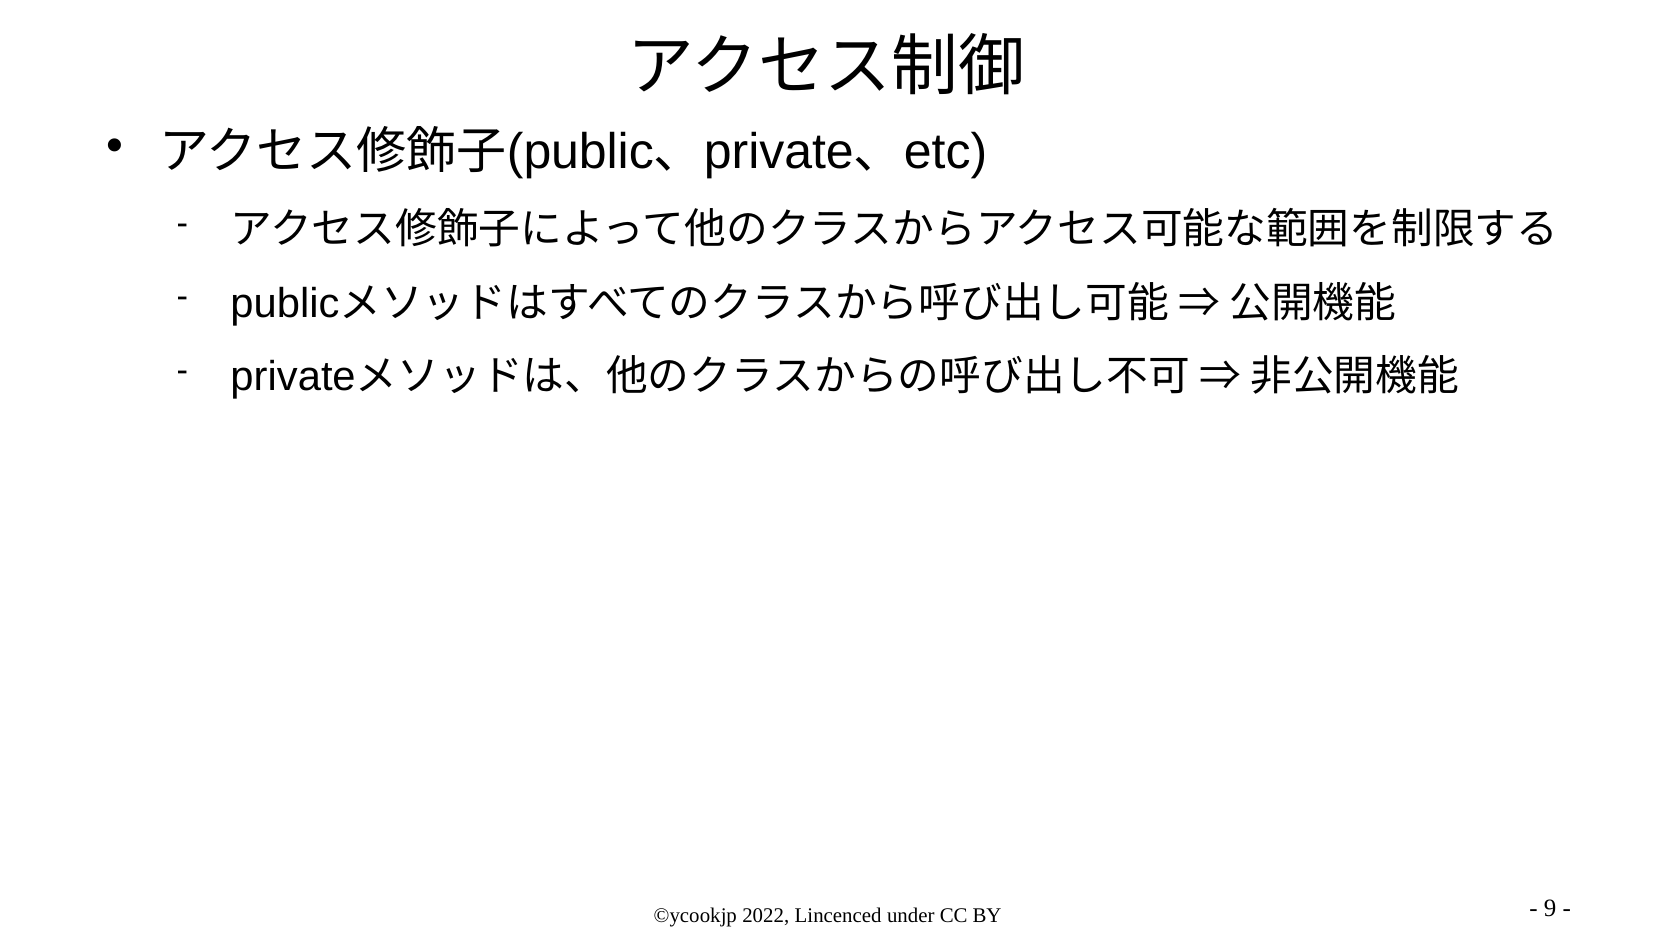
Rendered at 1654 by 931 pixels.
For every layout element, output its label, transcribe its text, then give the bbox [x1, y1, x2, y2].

list アクセス修飾子(public、private、etc) アクセス修飾子によって他のクラスからアクセス可能な範囲を制限する publicメソッドはすべてのクラスから呼び出し可能 ⇒ 公開機能 privateメソッドは、他のクラスからの呼び出し不可 ⇒ 非公開機能 [88, 118, 1577, 887]
title アクセス制御 [82, 14, 1571, 111]
